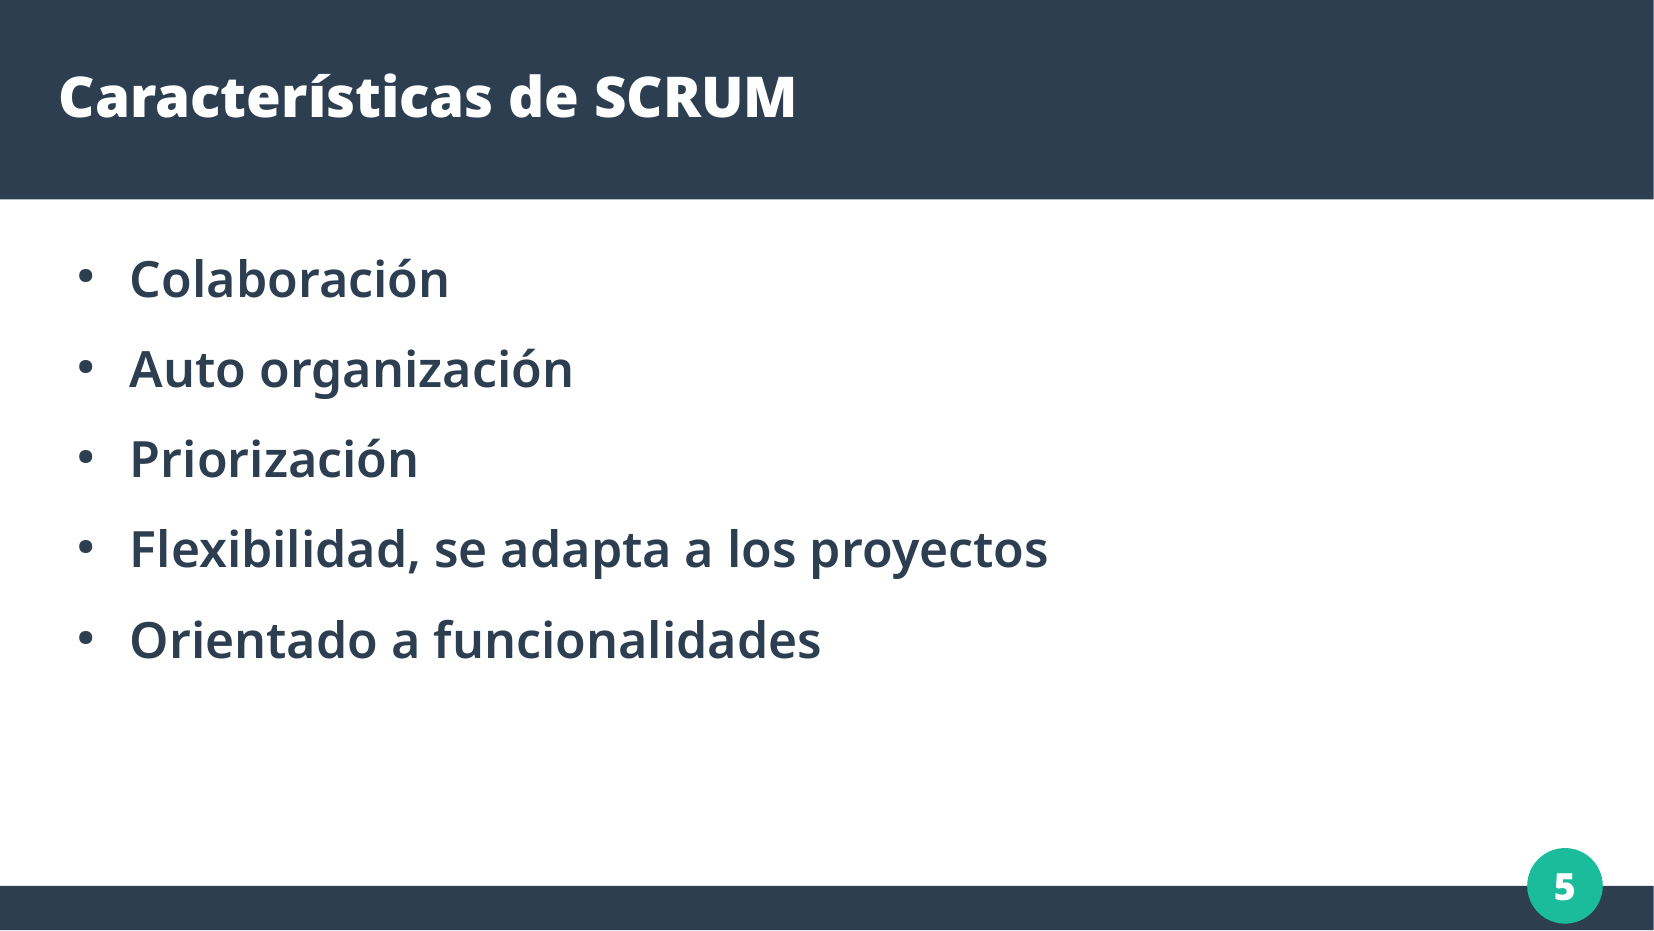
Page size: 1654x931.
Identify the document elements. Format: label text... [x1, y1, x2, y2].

list Colaboración Auto organización Priorización Flexibilidad, se adapta a los proyectos Orientado a funcionalidades [59, 243, 1595, 864]
title Características de SCRUM [59, 37, 1595, 155]
